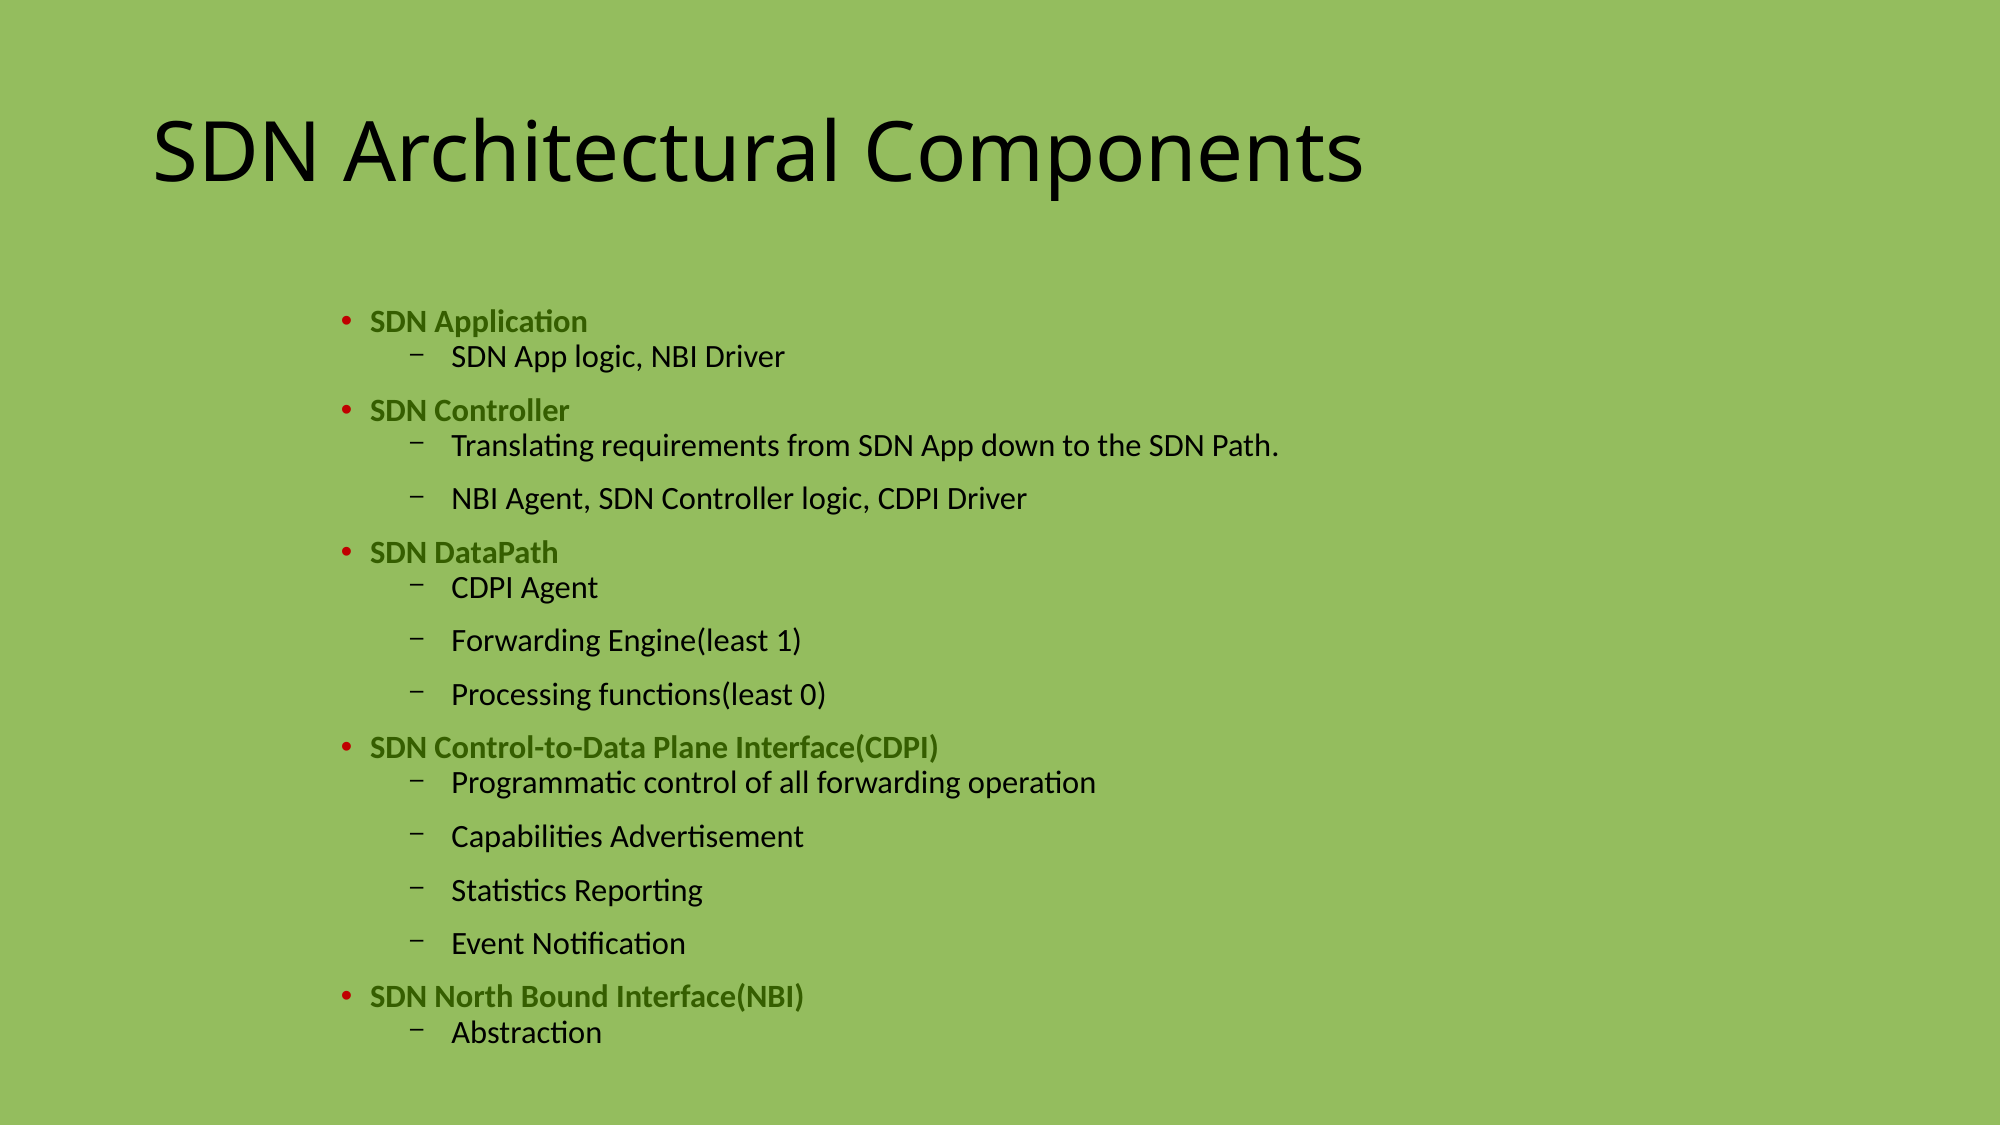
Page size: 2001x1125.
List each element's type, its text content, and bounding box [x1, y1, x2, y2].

title SDN Architectural Components [137, 59, 1863, 237]
list SDN Application SDN App logic, NBI Driver SDN Controller Translating requirements from SDN App down to the SDN Path. NBI Agent, SDN Controller logic, CDPI Driver SDN DataPath CDPI Agent Forwarding Engine(least 1) Processing functions(least 0) SDN Control-to-Data Plane Interface(CDPI) Programmatic control of all forwarding operation Capabilities Advertisement Statistics Reporting Event Notification SDN North Bound Interface(NBI) Abstraction [325, 297, 1675, 1067]
